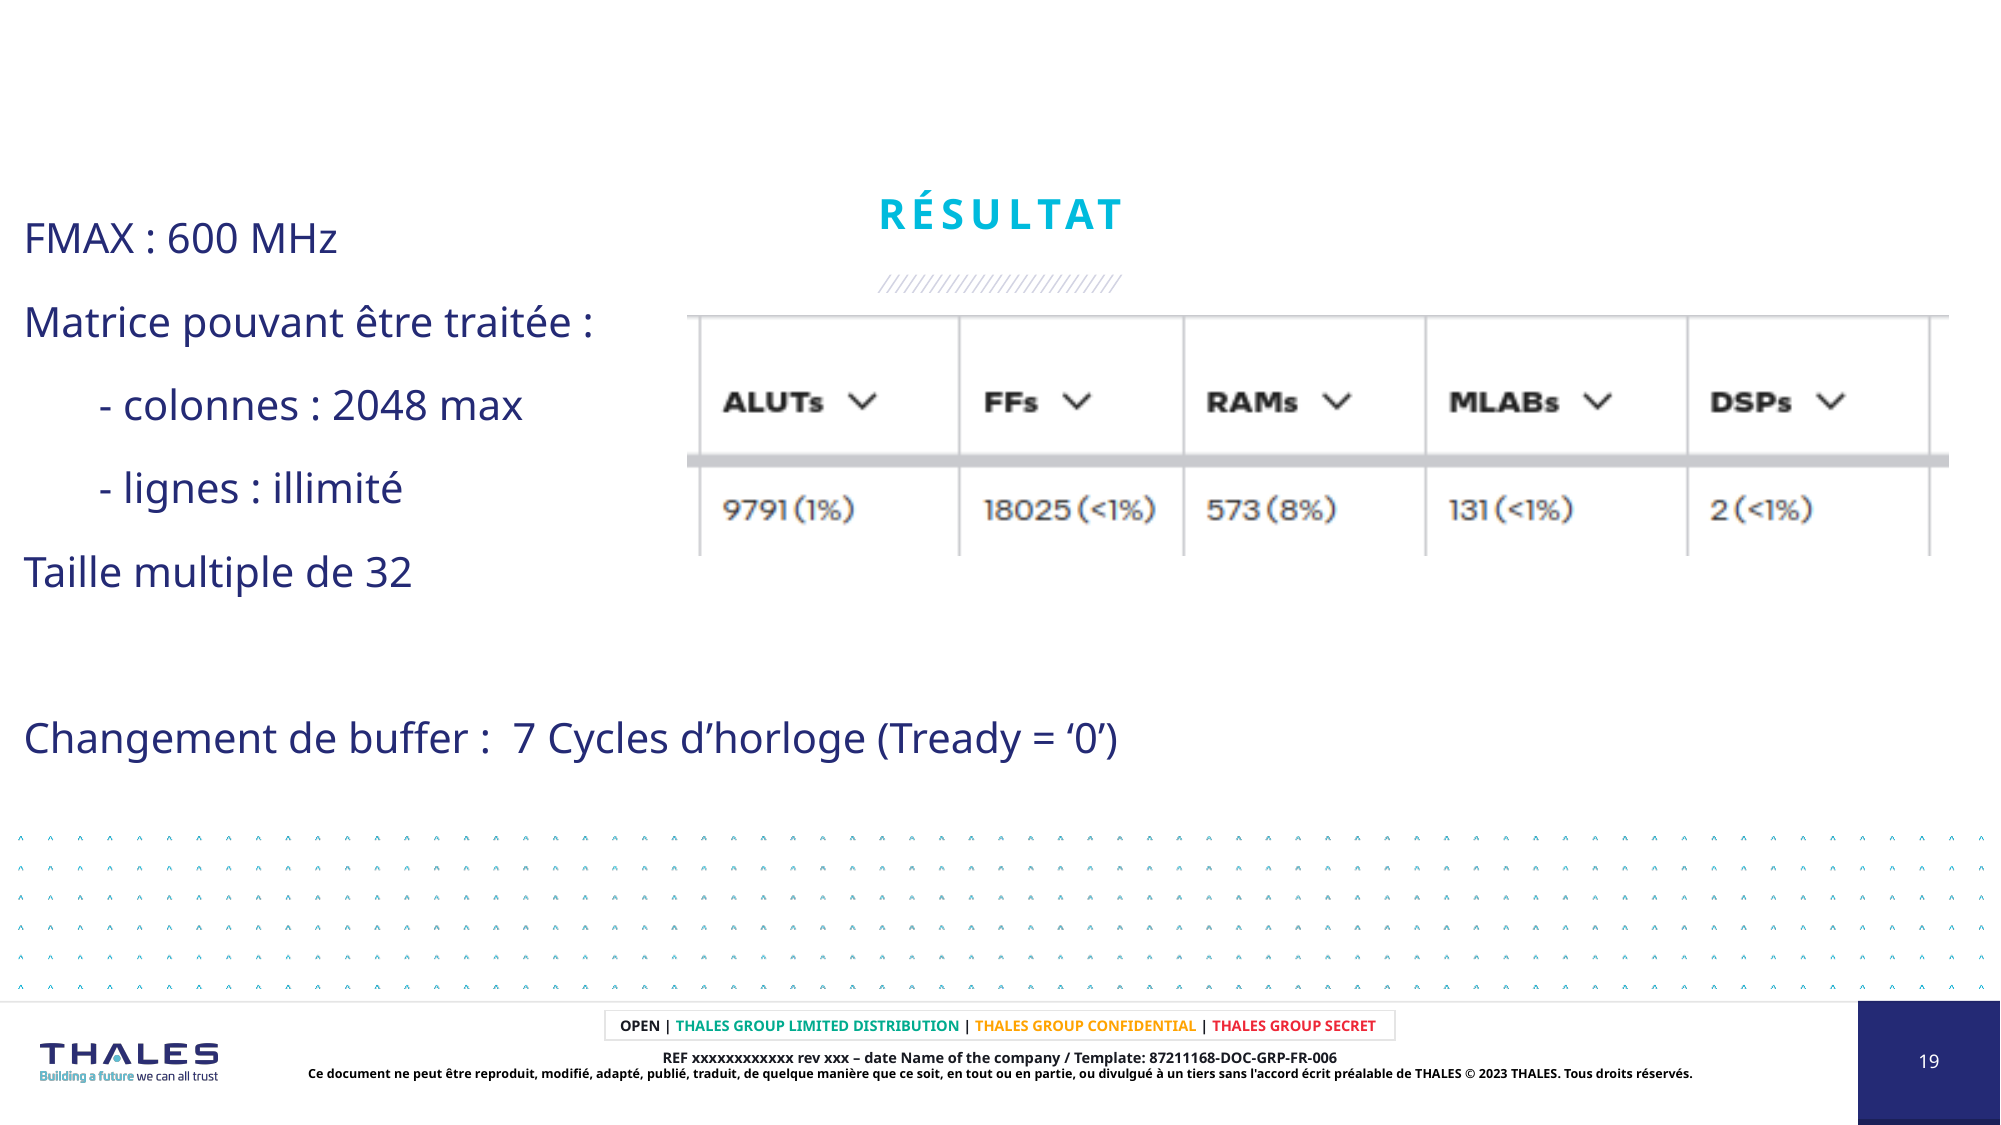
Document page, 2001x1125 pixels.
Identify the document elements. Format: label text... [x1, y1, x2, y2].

picture [0, 816, 2000, 989]
list FMAX : 600 MHz Matrice pouvant être traitée : - colonnes : 2048 max - lignes : illimité Taille multiple de 32 Changement de buffer : 7 Cycles d’horloge (Tready = ‘0’) [23, 312, 1441, 662]
picture [687, 315, 1949, 556]
picture [40, 1043, 218, 1083]
title Résultat [291, 187, 1709, 239]
